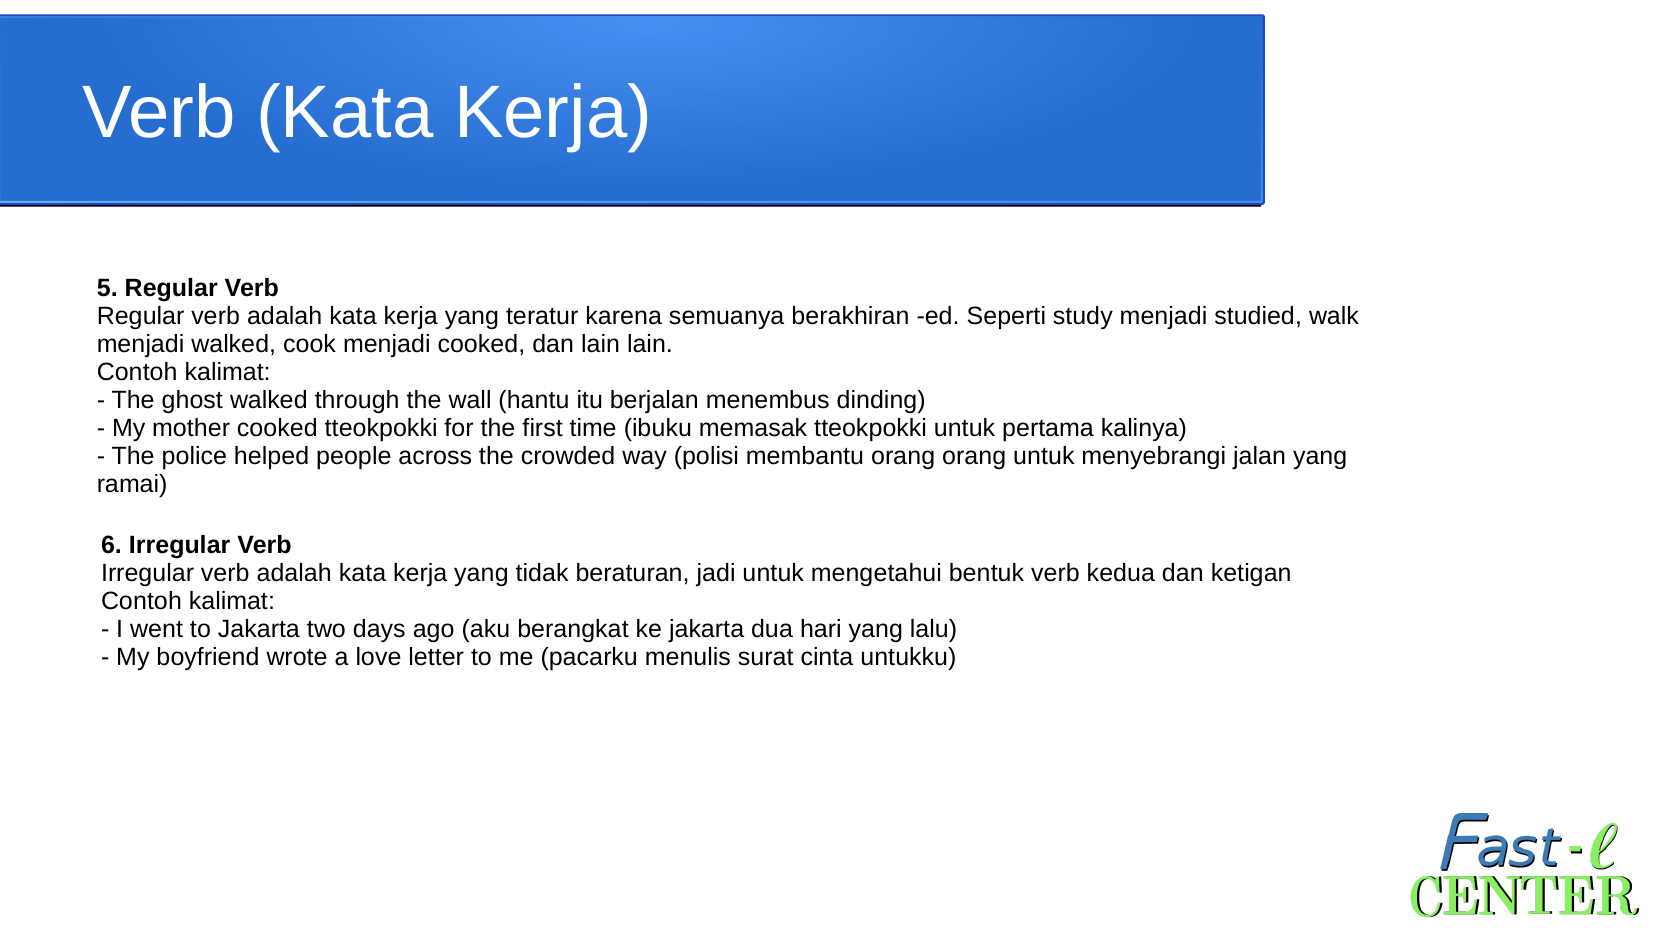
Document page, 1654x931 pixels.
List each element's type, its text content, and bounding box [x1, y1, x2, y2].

title Verb (Kata Kerja) [82, 35, 1235, 189]
picture [1410, 813, 1640, 920]
text_box 6. Irregular Verb Irregular verb adalah kata kerja yang tidak beraturan, jadi untuk mengetahui bentuk verb kedua dan ketigan Contoh kalimat: - I went to Jakarta two days ago (aku berangkat ke jakarta dua hari yang lalu) - My boyfriend wrote a love letter to me (pacarku menulis surat cinta untukku) [86, 523, 1344, 679]
text_box 5. Regular Verb Regular verb adalah kata kerja yang teratur karena semuanya berakhiran -ed. Seperti study menjadi studied, walk menjadi walked, cook menjadi cooked, dan lain lain. Contoh kalimat: - The ghost walked through the wall (hantu itu berjalan menembus dinding) - My mother cooked tteokpokki for the first time (ibuku memasak tteokpokki untuk pertama kalinya) - The police helped people across the crowded way (polisi membantu orang orang untuk menyebrangi jalan yang ramai) [82, 266, 1443, 506]
